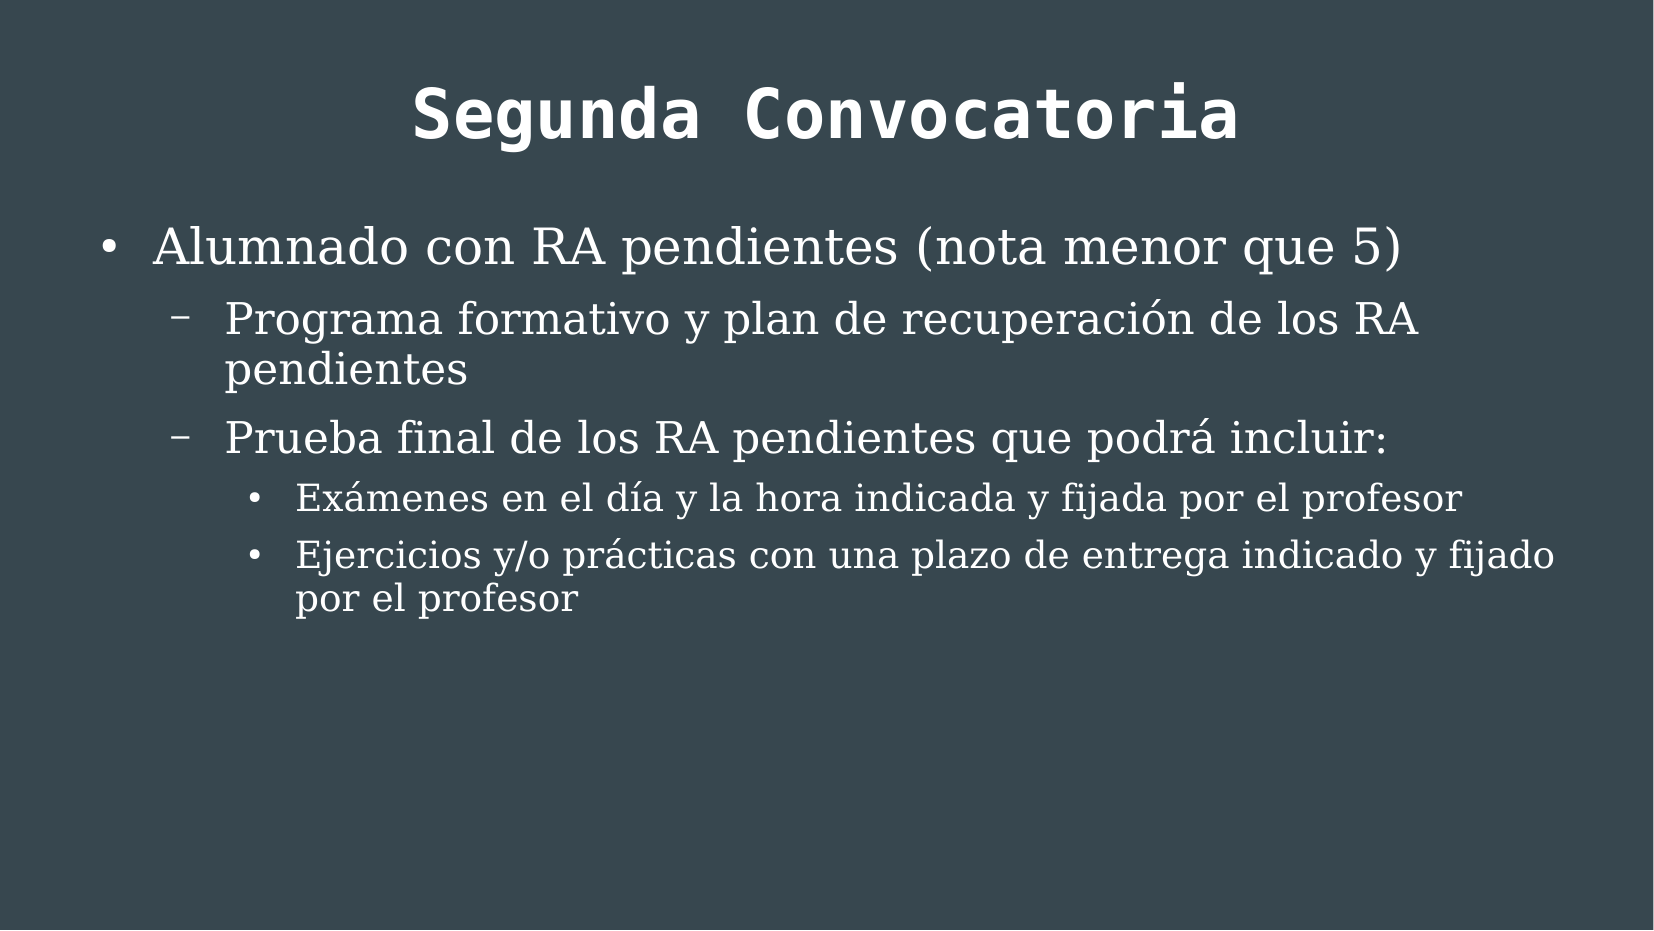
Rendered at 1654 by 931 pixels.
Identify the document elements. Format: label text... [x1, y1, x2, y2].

title Segunda Convocatoria [82, 37, 1571, 193]
list Alumnado con RA pendientes (nota menor que 5) Programa formativo y plan de recuperación de los RA pendientes Prueba final de los RA pendientes que podrá incluir: Exámenes en el día y la hora indicada y fijada por el profesor Ejercicios y/o prácticas con una plazo de entrega indicado y fijado por el profesor [82, 217, 1571, 758]
